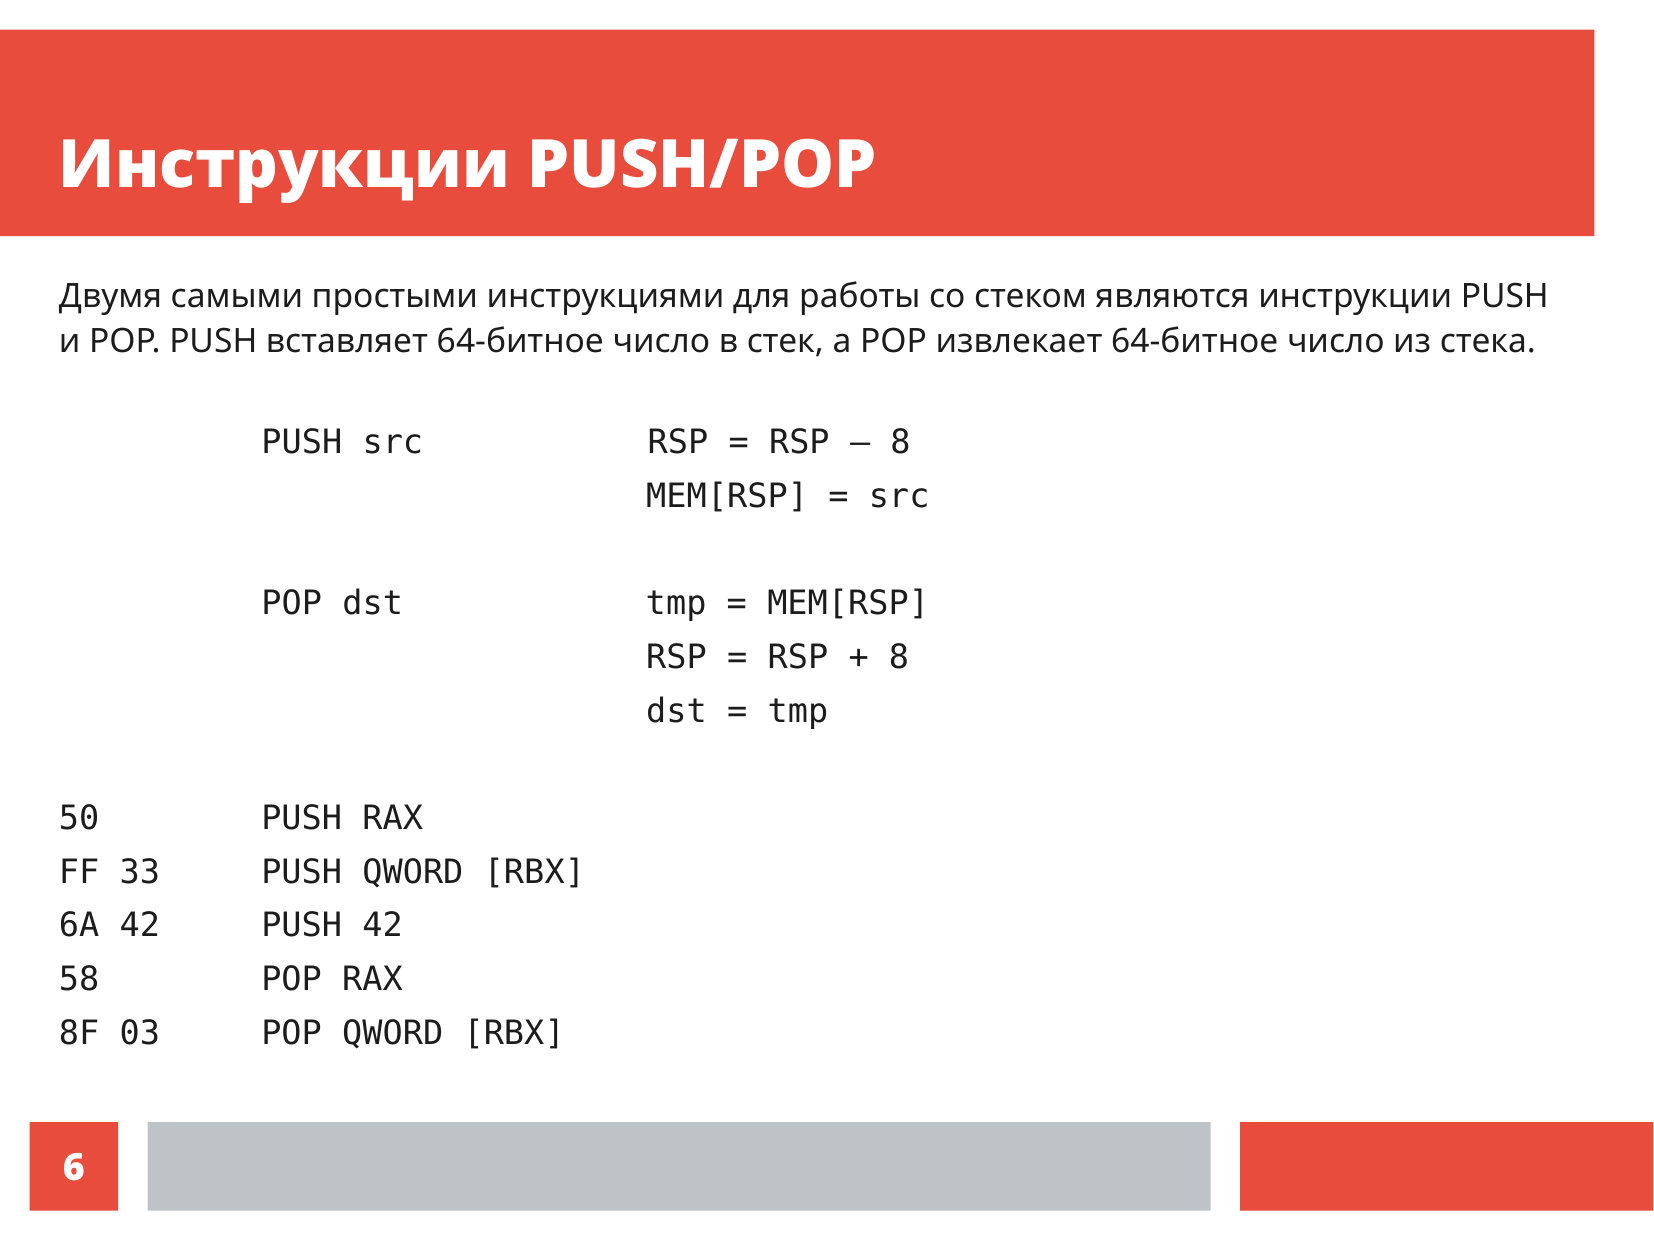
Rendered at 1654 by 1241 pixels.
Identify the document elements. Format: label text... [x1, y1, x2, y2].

list Двумя самыми простыми инструкциями для работы со стеком являются инструкции PUSH и POP. PUSH вставляет 64-битное число в стек, а POP извлекает 64-битное число из стека. PUSH src RSP = RSP — 8 MEM[RSP] = src POP dst tmp = MEM[RSP] RSP = RSP + 8 dst = tmp 50 PUSH RAX FF 33 PUSH QWORD [RBX] 6A 42 PUSH 42 58 POP RAX 8F 03 POP QWORD [RBX] [59, 271, 1565, 1093]
title Инструкции PUSH/POP [59, 59, 1595, 207]
